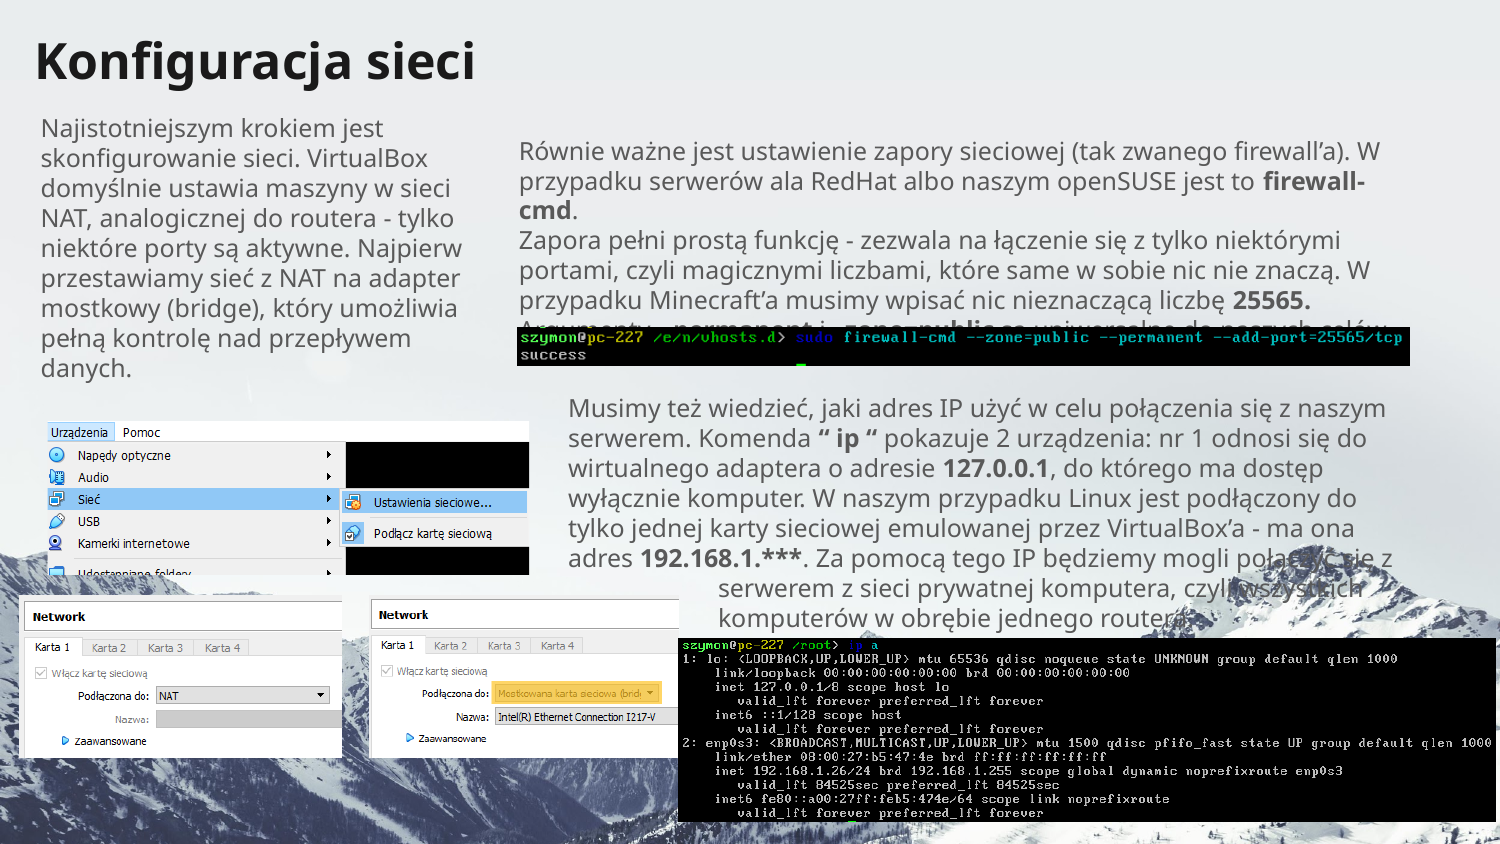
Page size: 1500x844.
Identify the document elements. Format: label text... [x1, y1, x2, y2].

text_box Równie ważne jest ustawienie zapory sieciowej (tak zwanego firewall’a). W przypadku serwerów ala RedHat albo naszym openSUSE jest to firewall-cmd. Zapora pełni prostą funkcję - zezwala na łączenie się z tylko niektórymi portami, czyli magicznymi liczbami, które same w sobie nic nie znaczą. W przypadku Minecraft’a musimy wpisać nic nieznaczącą liczbę 25565. Argumenty --permanent i –zone=public są uniwersalne do naszych celów. [503, 120, 1436, 360]
text_box Musimy też wiedzieć, jaki adres IP użyć w celu połączenia się z naszym serwerem. Komenda “ ip “ pokazuje 2 urządzenia: nr 1 odnosi się do wirtualnego adaptera o adresie 127.0.0.1, do którego ma dostęp wyłącznie komputer. W naszym przypadku Linux jest podłączony do tylko jednej karty sieciowej emulowanej przez VirtualBox’a - ma ona adres 192.168.1.***. Za pomocą tego IP będziemy mogli połączyć się z serwerem z sieci prywatnej komputera, czyli wszystkich komputerów w obrębie jednego routera. [553, 377, 1410, 648]
title Konfiguracja sieci [19, 14, 797, 98]
picture [0, 80, 1500, 822]
text_box Najistotniejszym krokiem jest skonfigurowanie sieci. VirtualBox domyślnie ustawia maszyny w sieci NAT, analogicznej do routera - tylko niektóre porty są aktywne. Najpierw przestawiamy sieć z NAT na adapter mostkowy (bridge), który umożliwia pełną kontrolę nad przepływem danych. [25, 97, 518, 398]
